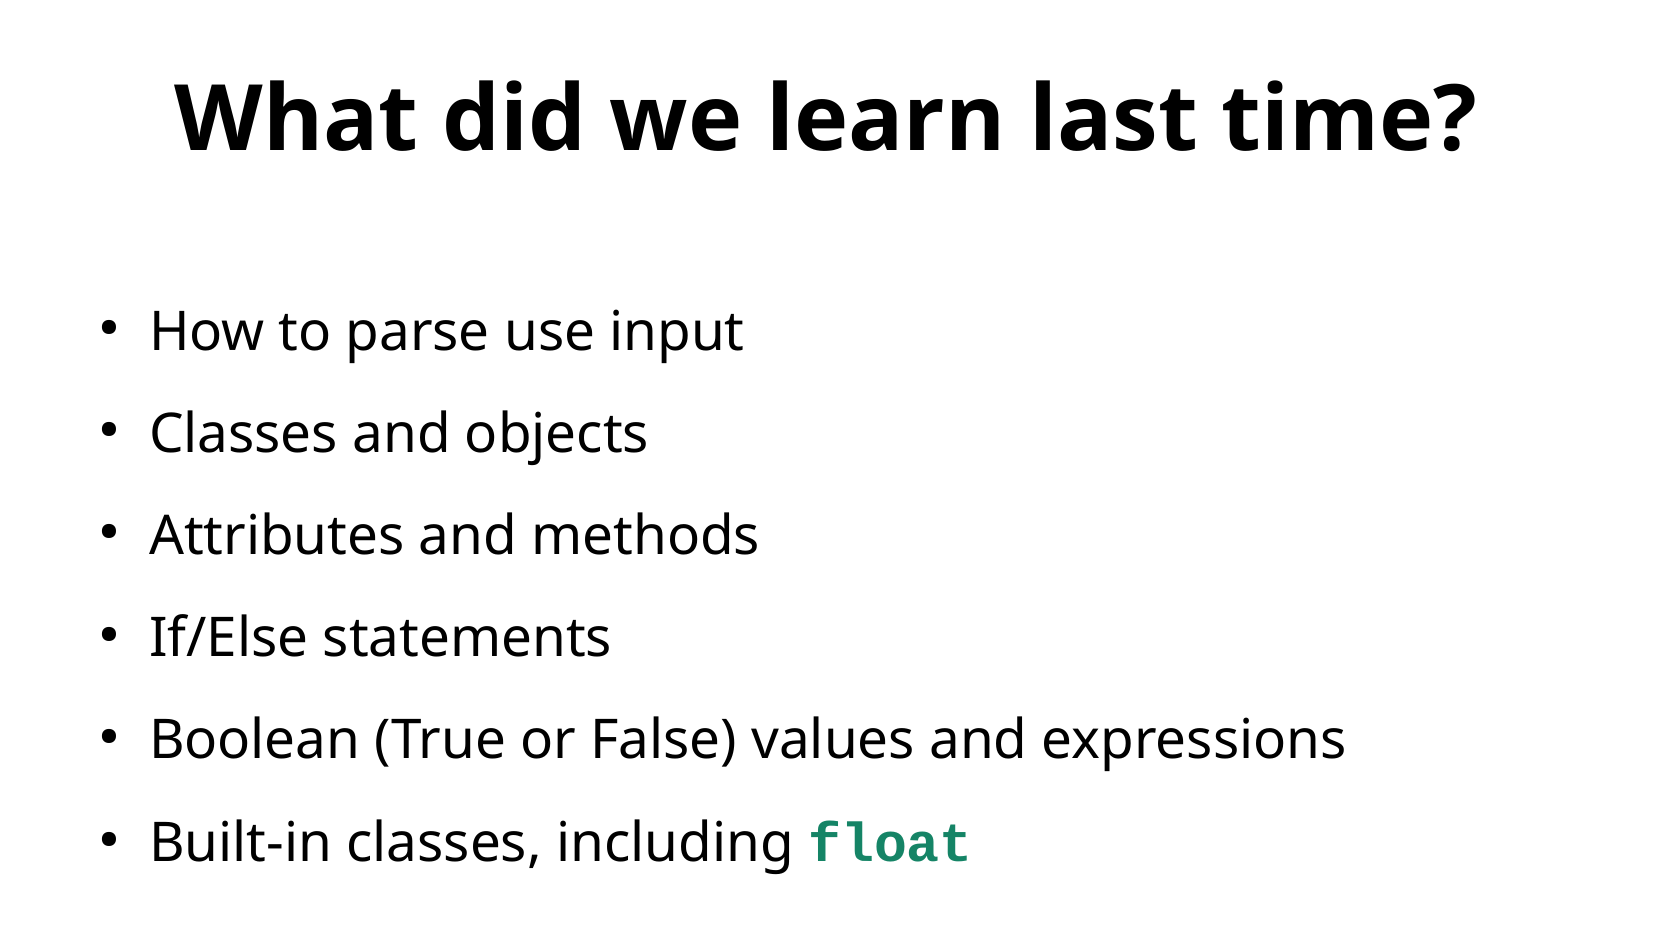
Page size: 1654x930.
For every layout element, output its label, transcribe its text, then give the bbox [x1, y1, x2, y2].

list How to parse use input Classes and objects Attributes and methods If/Else statements Boolean (True or False) values and expressions Built-in classes, including float [82, 291, 1571, 883]
title What did we learn last time? [82, 37, 1571, 193]
